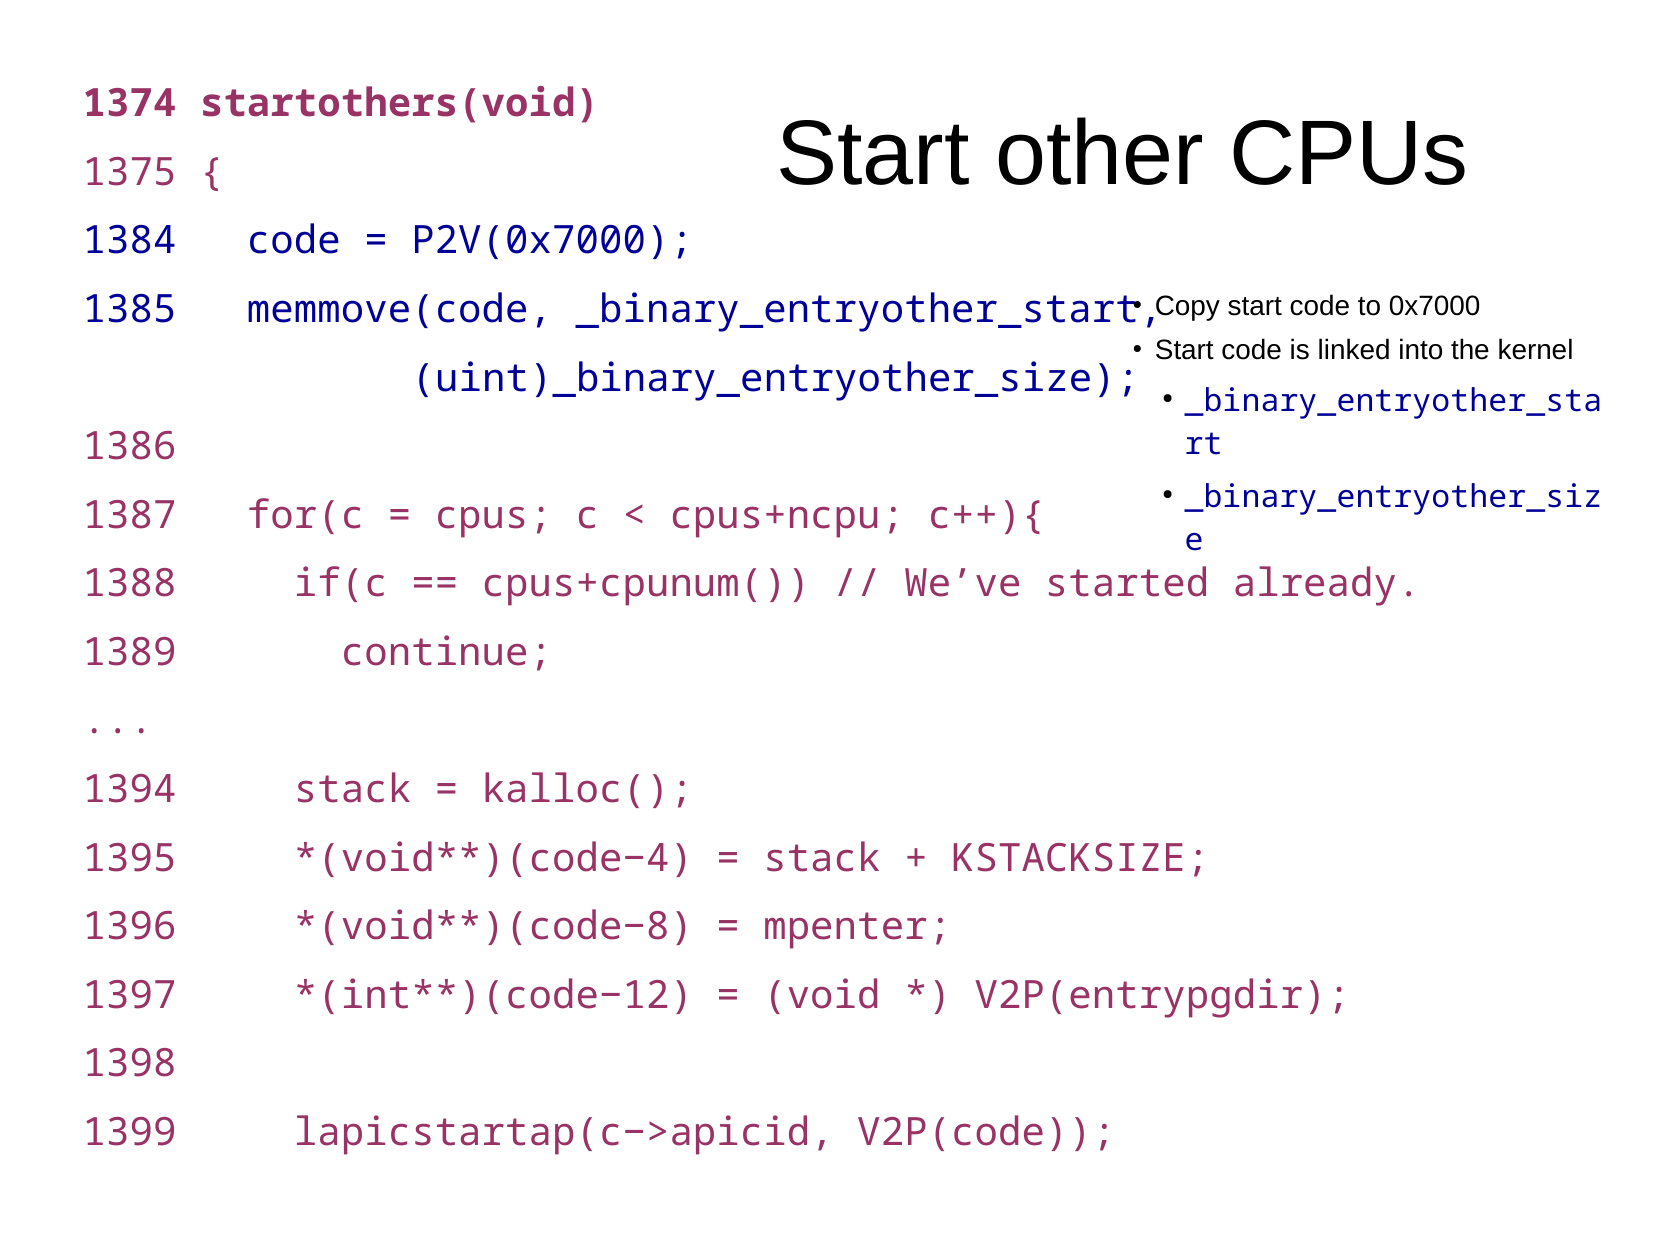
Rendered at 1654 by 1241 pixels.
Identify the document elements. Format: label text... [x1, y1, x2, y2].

title Start other CPUs [675, 49, 1571, 257]
list 1374 startothers(void) 1375 { 1384 code = P2V(0x7000); 1385 memmove(code, _binary_entryother_start, (uint)_binary_entryother_size); 1386 1387 for(c = cpus; c < cpus+ncpu; c++){ 1388 if(c == cpus+cpunum()) // We’ve started already. 1389 continue; ... 1394 stack = kalloc(); 1395 *(void**)(code−4) = stack + KSTACKSIZE; 1396 *(void**)(code−8) = mpenter; 1397 *(int**)(code−12) = (void *) V2P(entrypgdir); 1398 1399 lapicstartap(c−>apicid, V2P(code)); [82, 75, 1571, 1163]
list Copy start code to 0x7000 Start code is linked into the kernel _binary_entryother_start _binary_entryother_size [1125, 290, 1613, 563]
